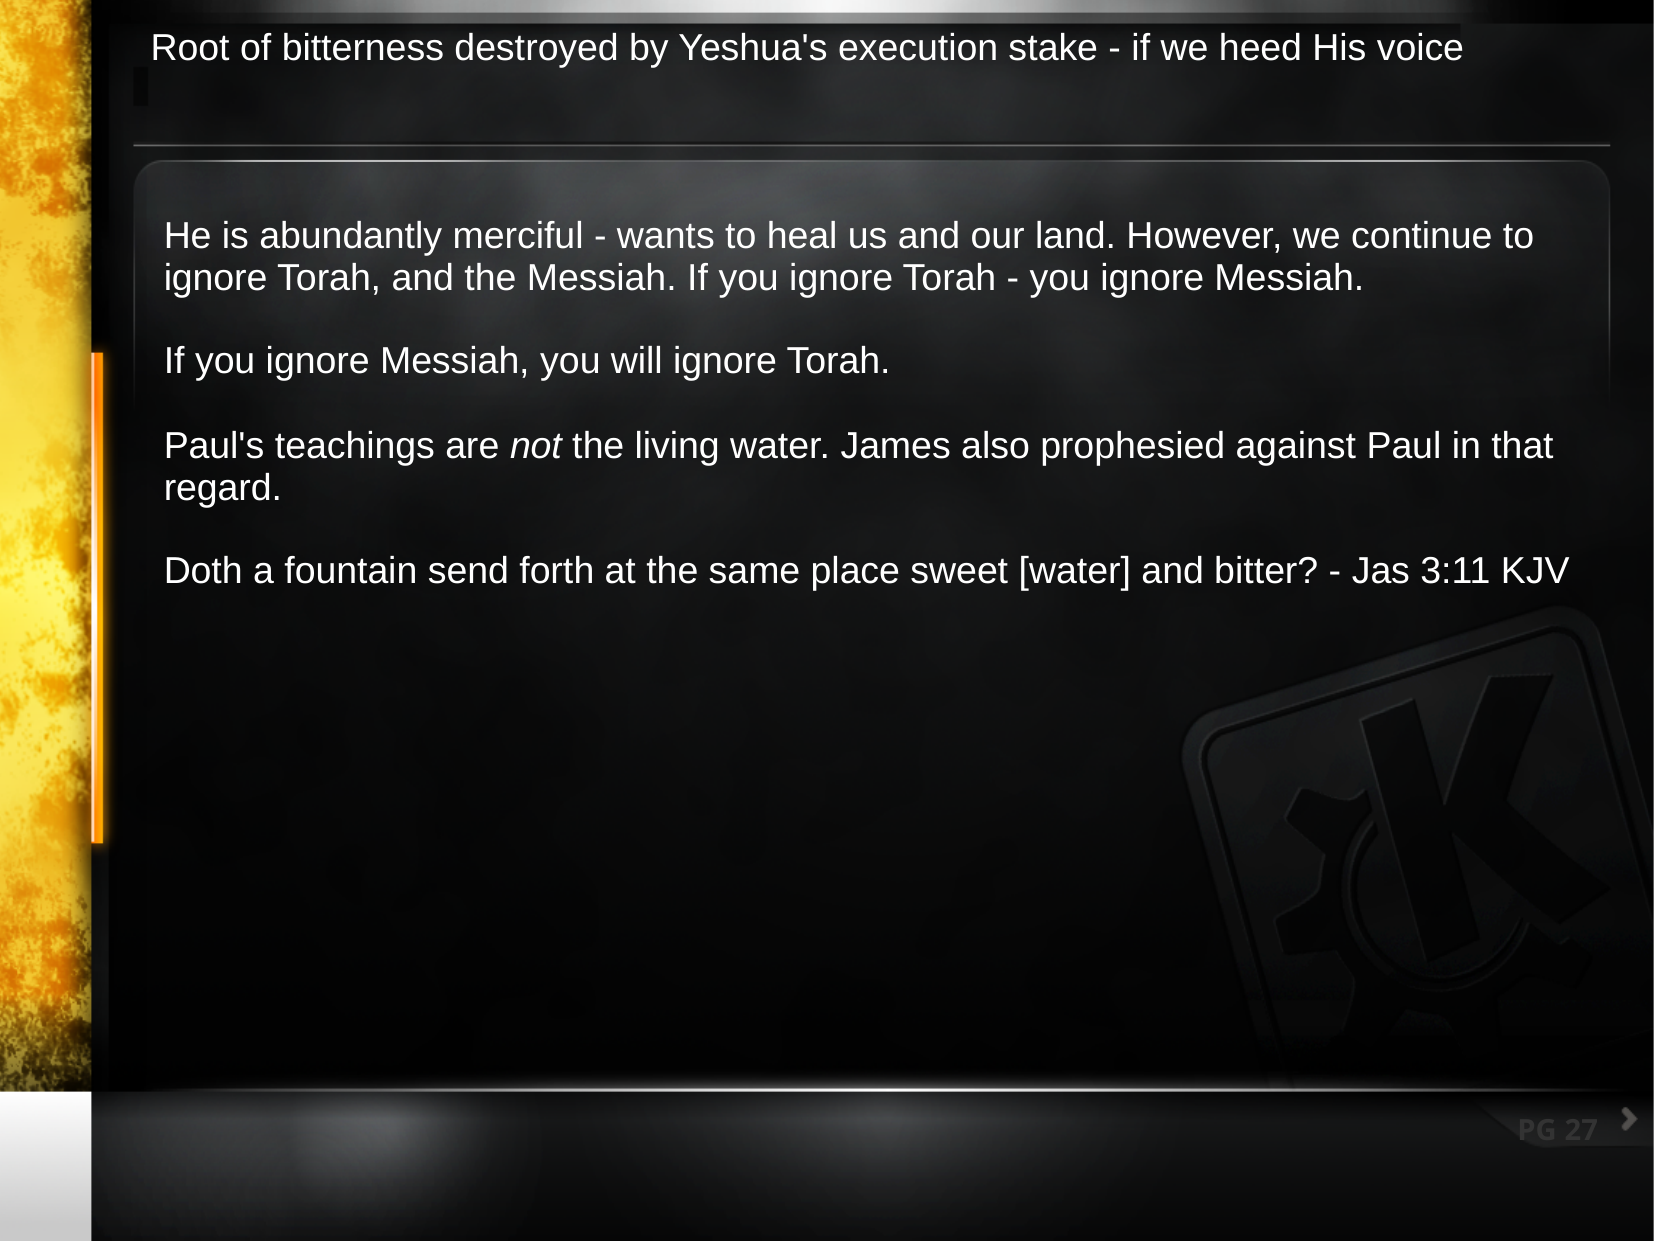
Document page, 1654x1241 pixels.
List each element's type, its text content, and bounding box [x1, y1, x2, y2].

text_box He is abundantly merciful - wants to heal us and our land. However, we continue to ignore Torah, and the Messiah. If you ignore Torah - you ignore Messiah. If you ignore Messiah, you will ignore Torah. Paul's teachings are not the living water. James also prophesied against Paul in that regard. Doth a fountain send forth at the same place sweet [water] and bitter? - Jas 3:11 KJV [148, 206, 1601, 1063]
picture [0, 0, 1654, 1241]
text_box Root of bitterness destroyed by Yeshua's execution stake - if we heed His voice [135, 19, 1581, 173]
